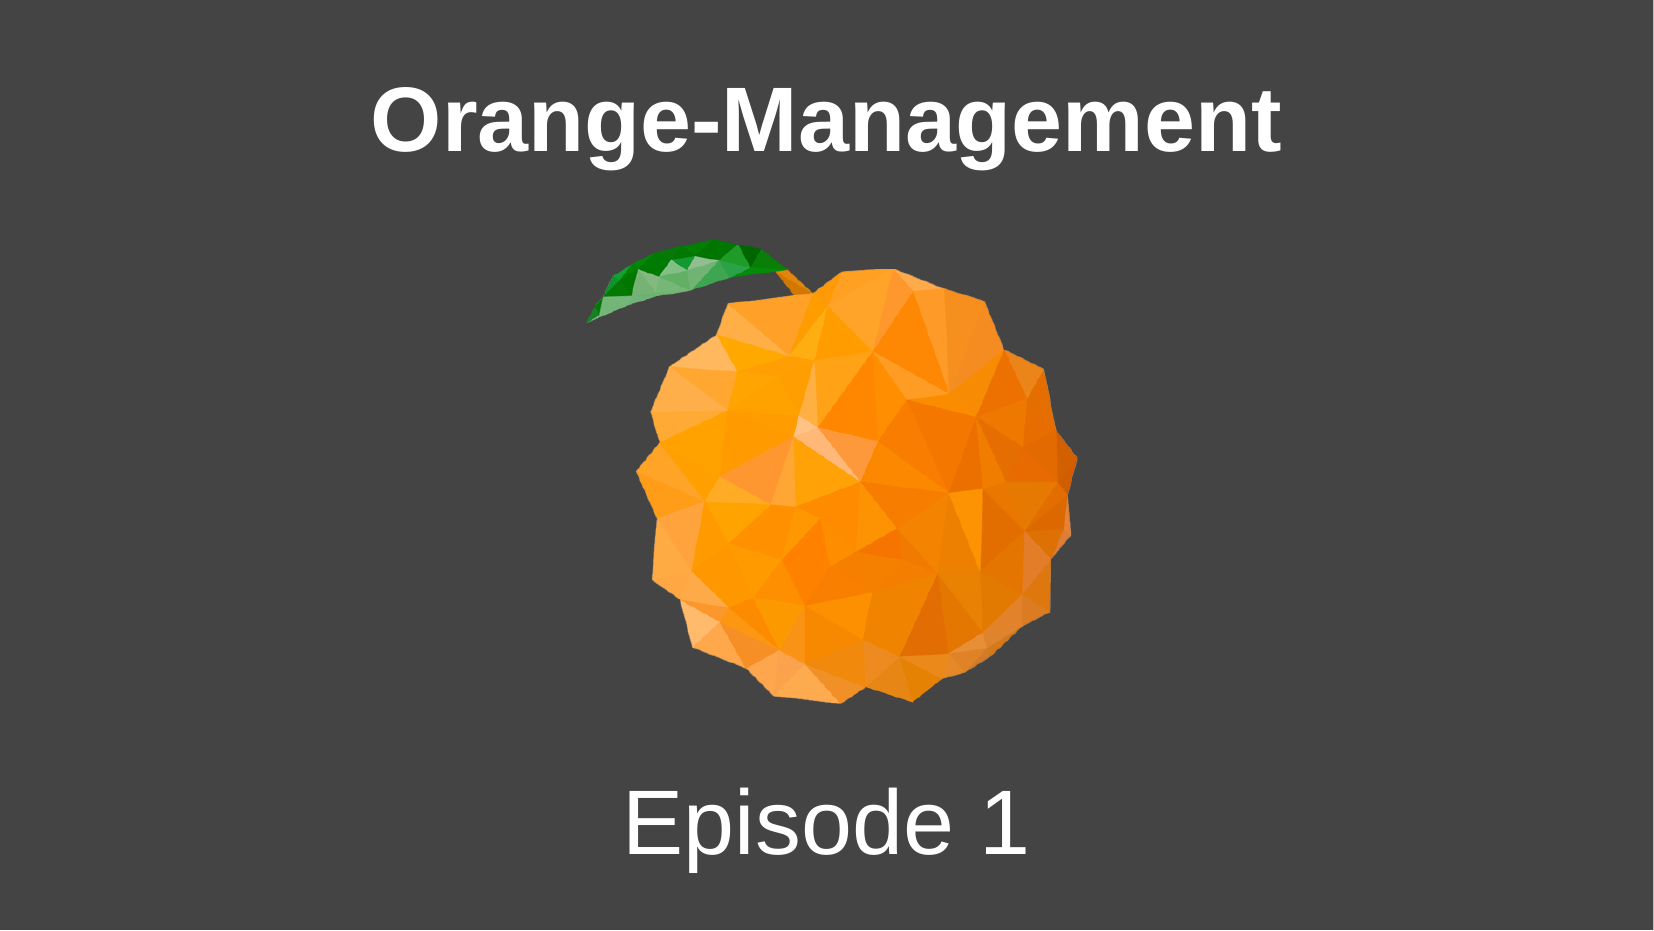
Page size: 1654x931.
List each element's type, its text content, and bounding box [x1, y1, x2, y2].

picture [585, 239, 1078, 704]
title Orange-Management [0, 15, 1654, 226]
title Episode 1 [0, 744, 1654, 901]
